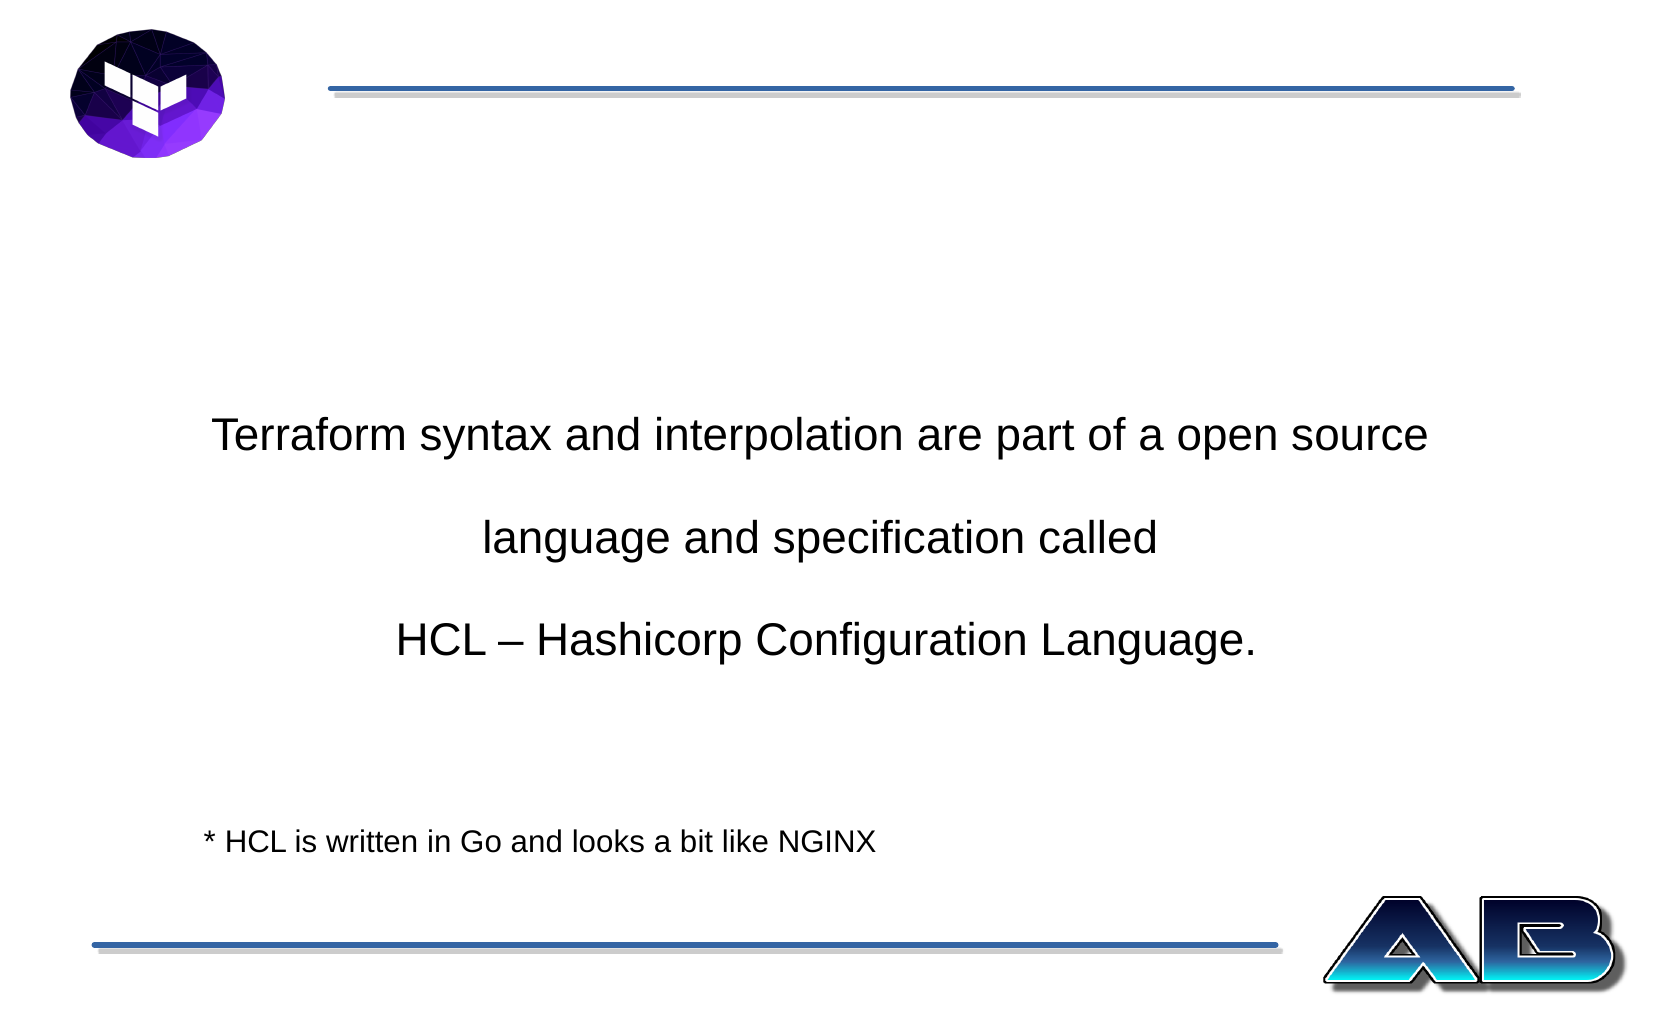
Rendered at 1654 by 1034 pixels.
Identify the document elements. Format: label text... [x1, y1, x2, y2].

picture [1322, 896, 1630, 996]
text_box * HCL is written in Go and looks a bit like NGINX [188, 816, 1075, 900]
subtitle Terraform syntax and interpolation are part of a open source language and specification called HCL – Hashicorp Configuration Language. [82, 39, 1571, 985]
picture [70, 29, 225, 158]
